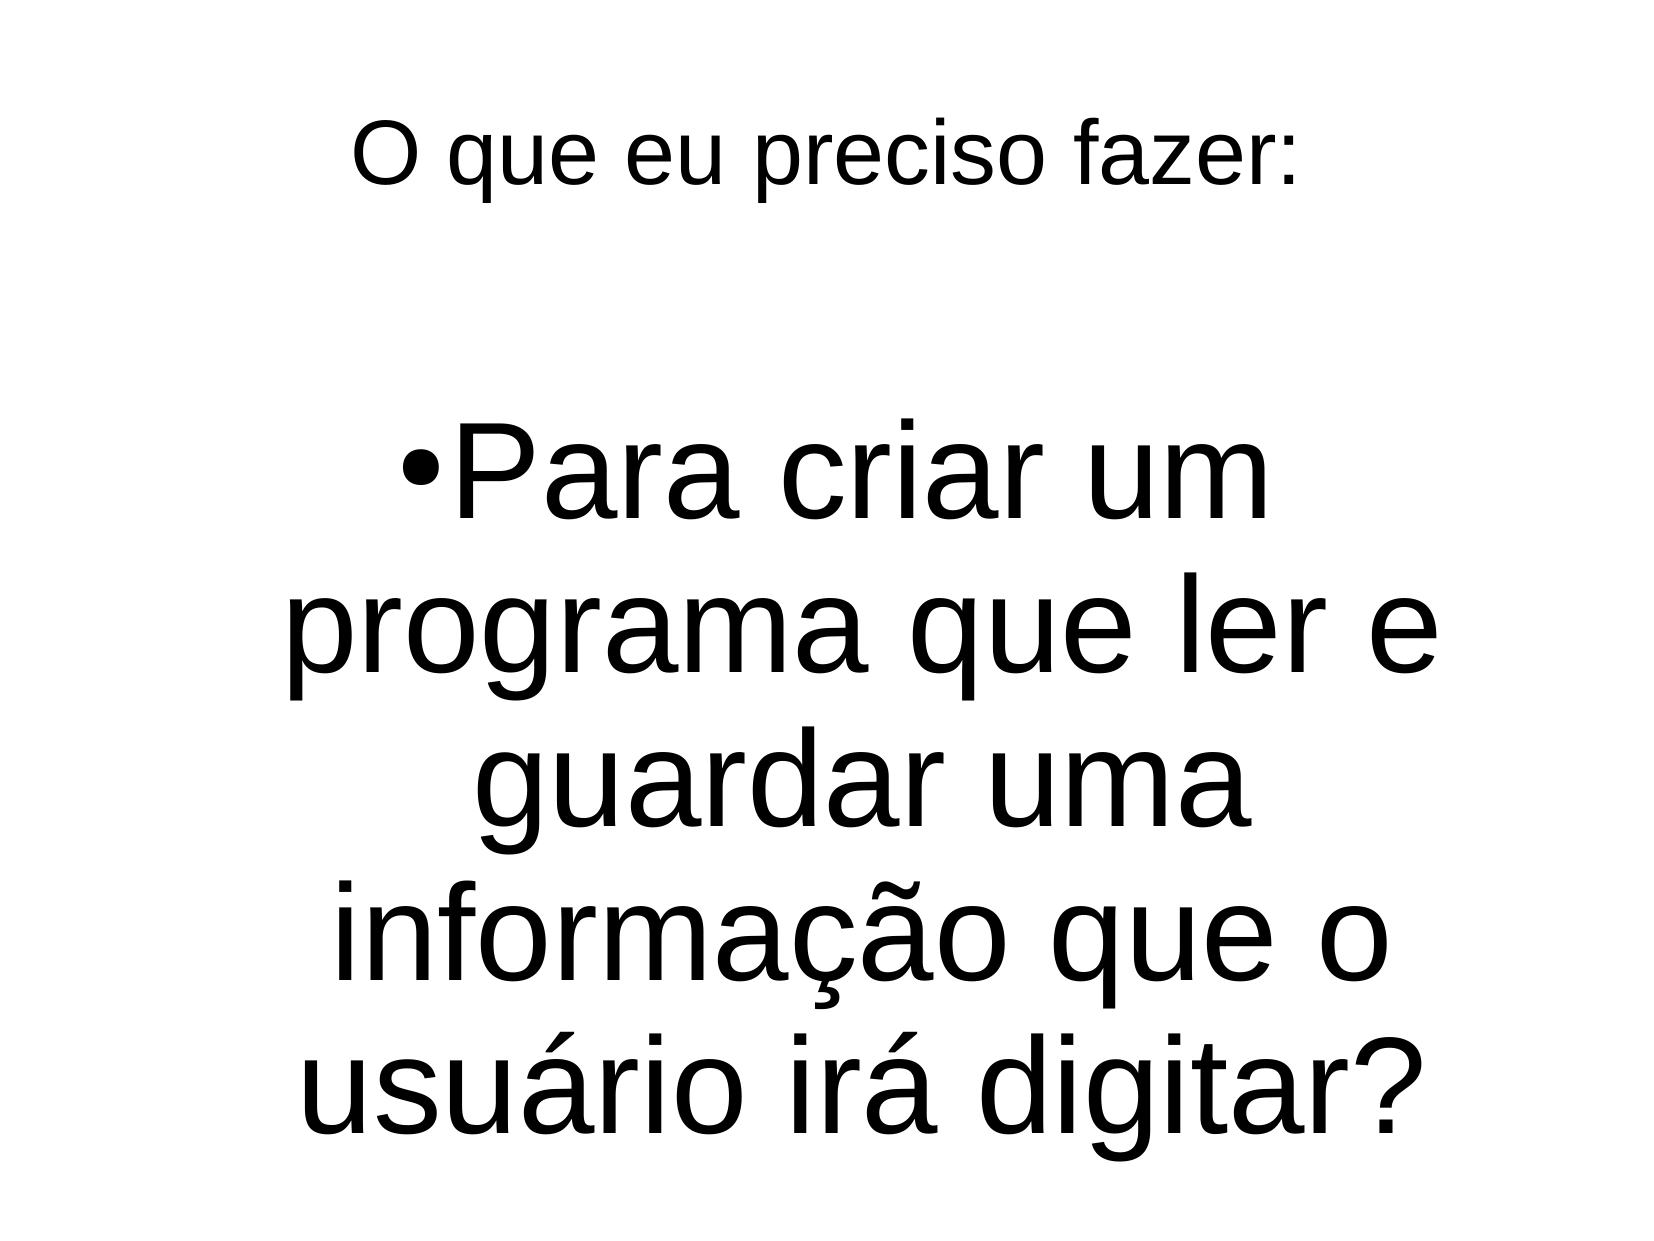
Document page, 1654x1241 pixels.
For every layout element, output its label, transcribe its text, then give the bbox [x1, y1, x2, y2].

title O que eu preciso fazer: [82, 49, 1571, 257]
list Para criar um programa que ler e guardar uma informação que o usuário irá digitar? [82, 290, 1571, 1164]
